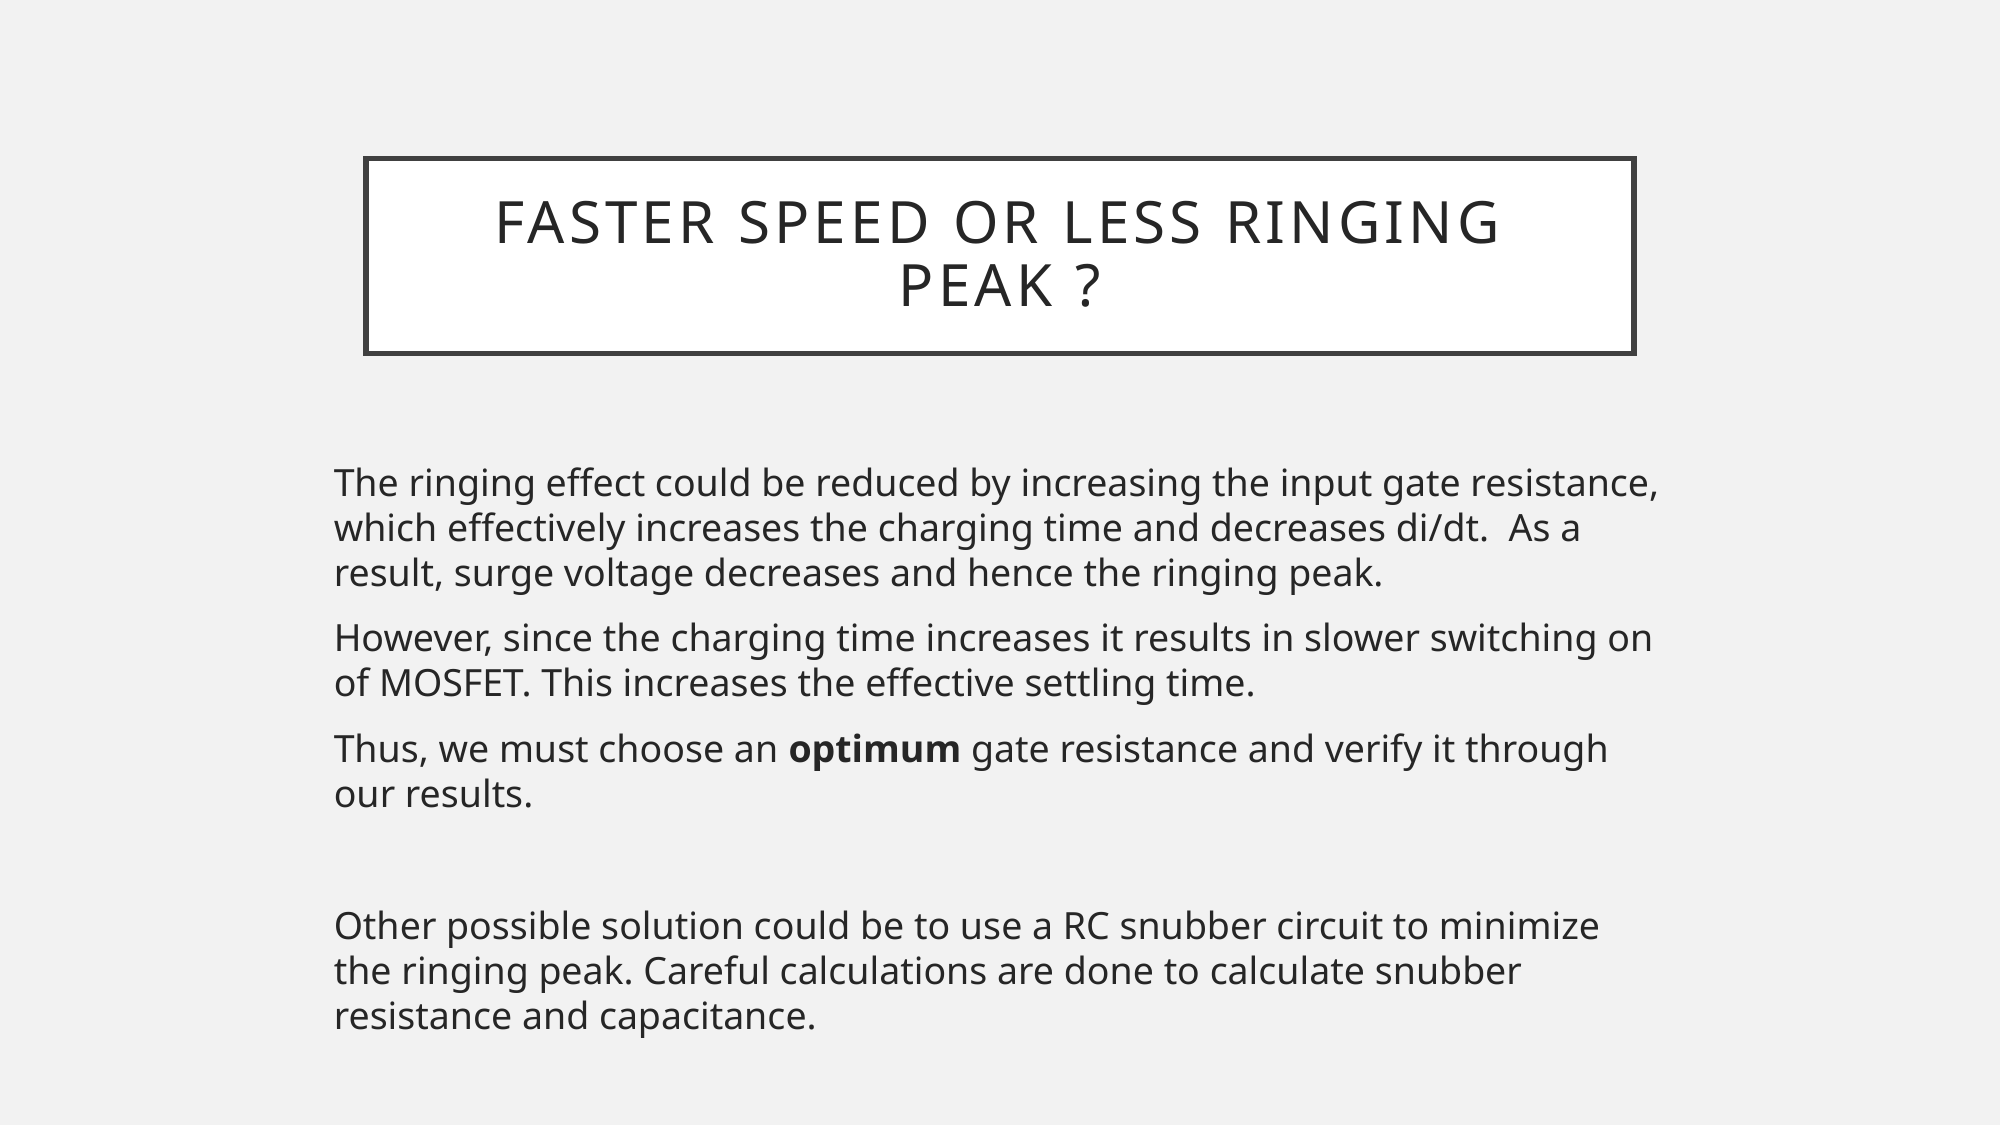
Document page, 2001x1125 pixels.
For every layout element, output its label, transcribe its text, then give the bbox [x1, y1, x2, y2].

list The ringing effect could be reduced by increasing the input gate resistance, which effectively increases the charging time and decreases di/dt. As a result, surge voltage decreases and hence the ringing peak. However, since the charging time increases it results in slower switching on of MOSFET. This increases the effective settling time. Thus, we must choose an optimum gate resistance and verify it through our results. Other possible solution could be to use a RC snubber circuit to minimize the ringing peak. Careful calculations are done to calculate snubber resistance and capacitance. [318, 450, 1682, 960]
title Faster speed or less ringing peak ? [366, 158, 1634, 354]
